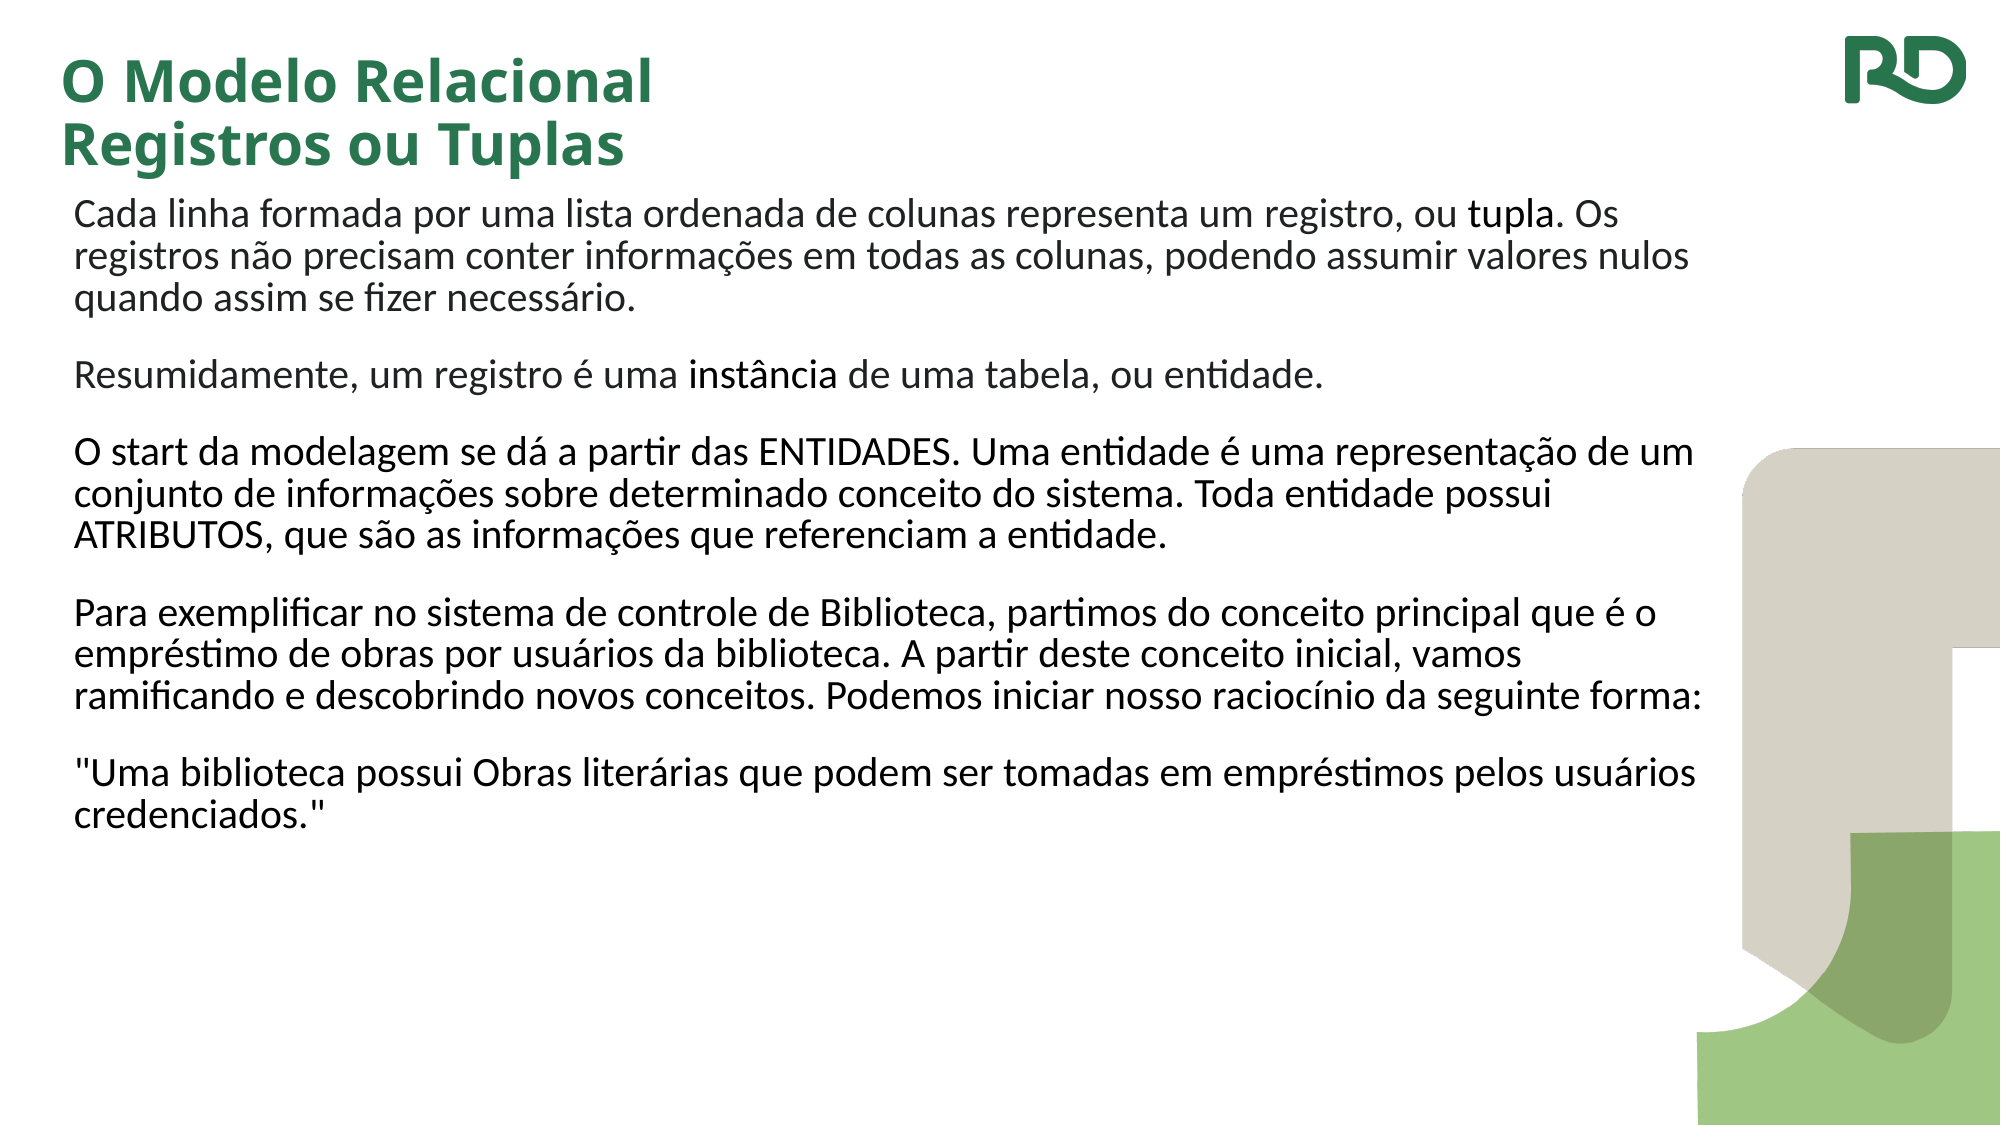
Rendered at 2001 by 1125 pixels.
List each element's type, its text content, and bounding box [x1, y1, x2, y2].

picture [1683, 416, 2000, 1125]
text_box Cada linha formada por uma lista ordenada de colunas representa um registro, ou tupla. Os registros não precisam conter informações em todas as colunas, podendo assumir valores nulos quando assim se fizer necessário. Resumidamente, um registro é uma instância de uma tabela, ou entidade. O start da modelagem se dá a partir das ENTIDADES. Uma entidade é uma representação de um conjunto de informações sobre determinado conceito do sistema. Toda entidade possui ATRIBUTOS, que são as informações que referenciam a entidade. Para exemplificar no sistema de controle de Biblioteca, partimos do conceito principal que é o empréstimo de obras por usuários da biblioteca. A partir deste conceito inicial, vamos ramificando e descobrindo novos conceitos. Podemos iniciar nosso raciocínio da seguinte forma: "Uma biblioteca possui Obras literárias que podem ser tomadas em empréstimos pelos usuários credenciados." [59, 188, 1725, 907]
text_box O Modelo Relacional Registros ou Tuplas [45, 45, 1489, 193]
